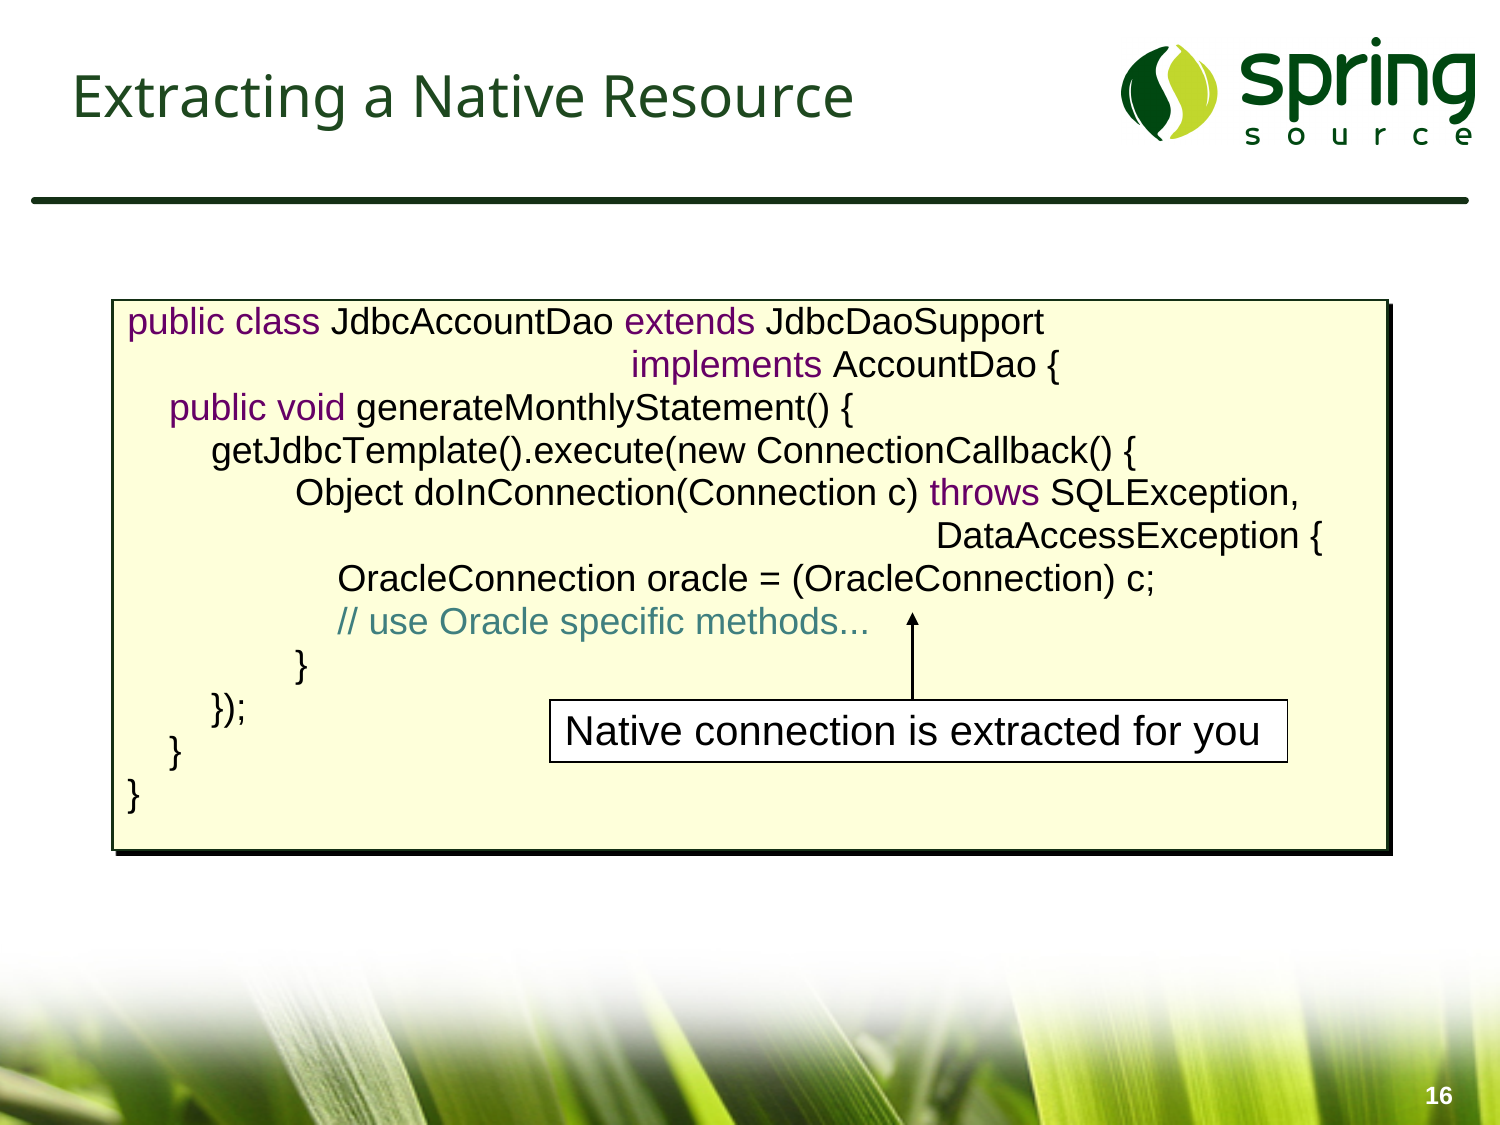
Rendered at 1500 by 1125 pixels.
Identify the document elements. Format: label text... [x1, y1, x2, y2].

title Extracting a Native Resource [56, 13, 1089, 176]
picture [0, 944, 1500, 1125]
text_box Native connection is extracted for you [549, 699, 1288, 762]
list public class JdbcAccountDao extends JdbcDaoSupport implements AccountDao { public void generateMonthlyStatement() { getJdbcTemplate().execute(new ConnectionCallback() { Object doInConnection(Connection c) throws SQLException, DataAccessException { OracleConnection oracle = (OracleConnection) c; // use Oracle specific methods... } }); } } [112, 299, 1388, 850]
picture [1121, 37, 1475, 145]
